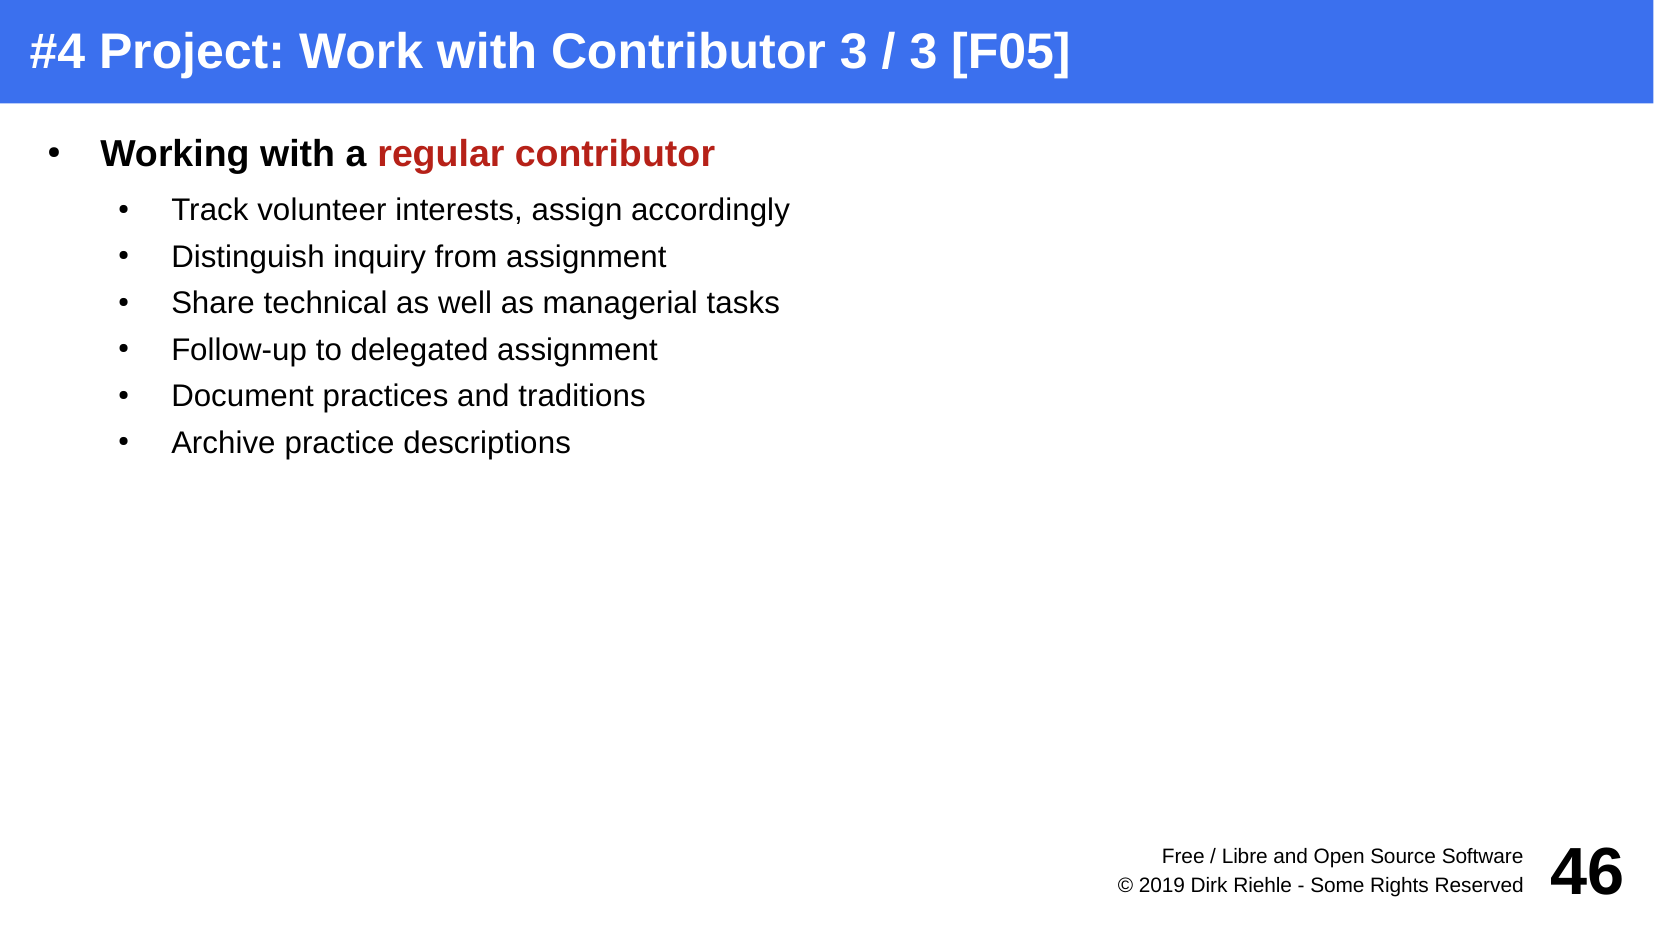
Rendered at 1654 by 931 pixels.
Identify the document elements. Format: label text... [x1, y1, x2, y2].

title #4 Project: Work with Contributor 3 / 3 [F05] [0, 0, 1654, 104]
list Working with a regular contributor Track volunteer interests, assign accordingly Distinguish inquiry from assignment Share technical as well as managerial tasks Follow-up to delegated assignment Document practices and traditions Archive practice descriptions [29, 132, 1625, 813]
